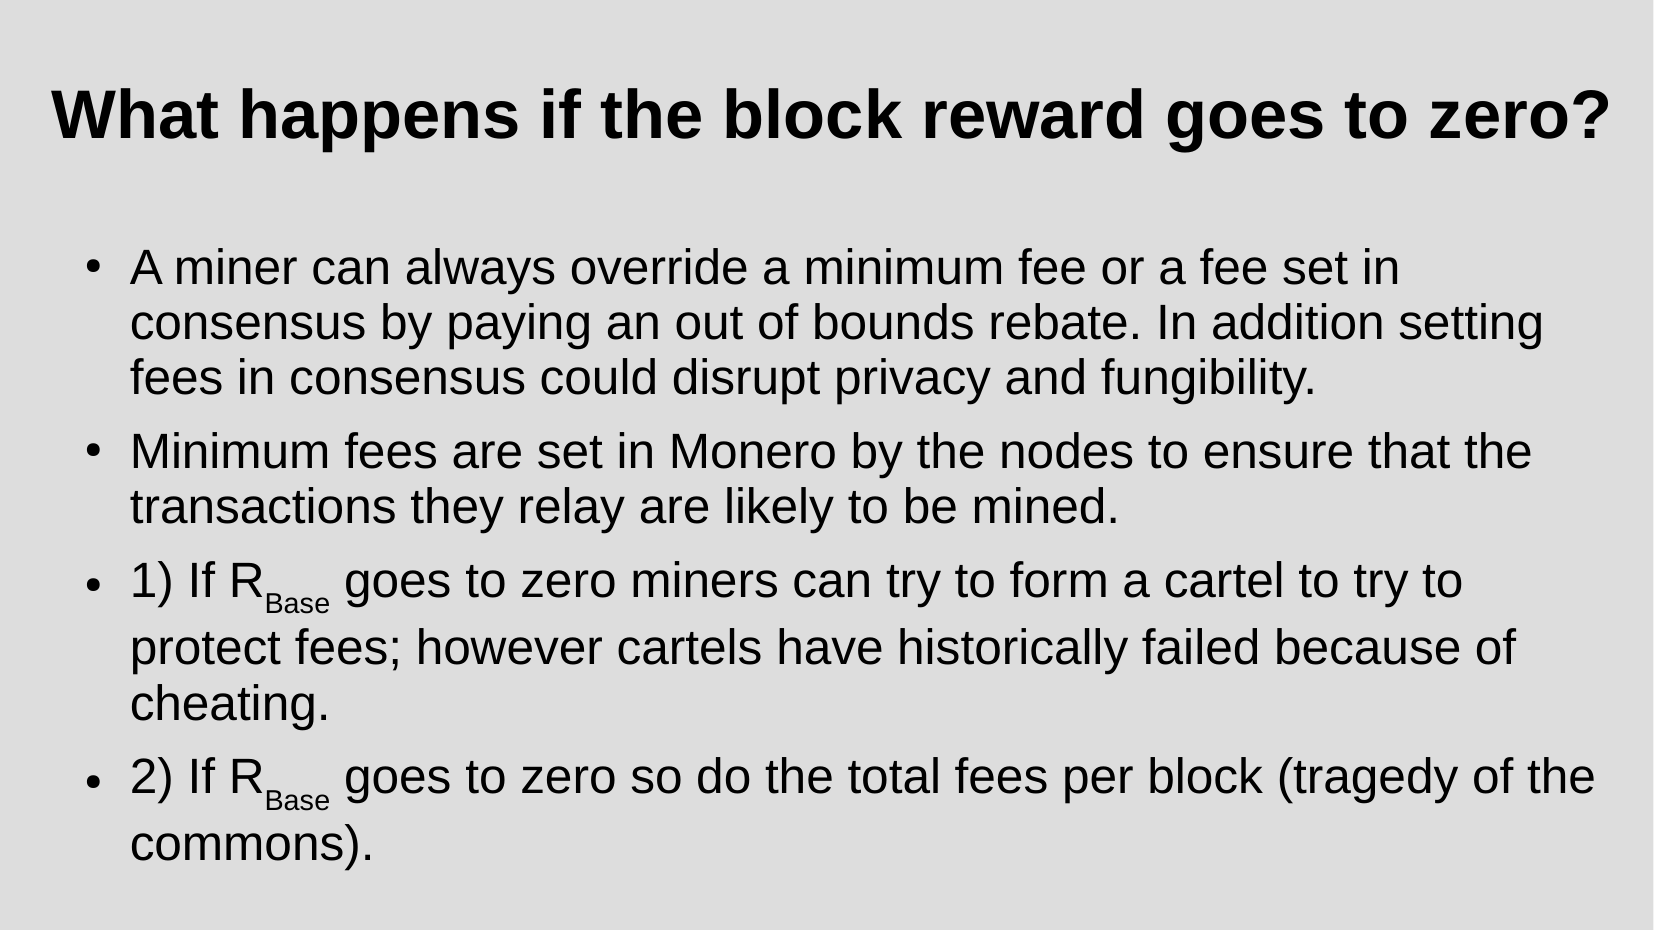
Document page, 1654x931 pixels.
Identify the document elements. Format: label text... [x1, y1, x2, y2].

title What happens if the block reward goes to zero? [23, 37, 1642, 193]
list A miner can always override a minimum fee or a fee set in consensus by paying an out of bounds rebate. In addition setting fees in consensus could disrupt privacy and fungibility. Minimum fees are set in Monero by the nodes to ensure that the transactions they relay are likely to be mined. 1) If RBase goes to zero miners can try to form a cartel to try to protect fees; however cartels have historically failed because of cheating. 2) If RBase goes to zero so do the total fees per block (tragedy of the commons). [69, 165, 1607, 875]
